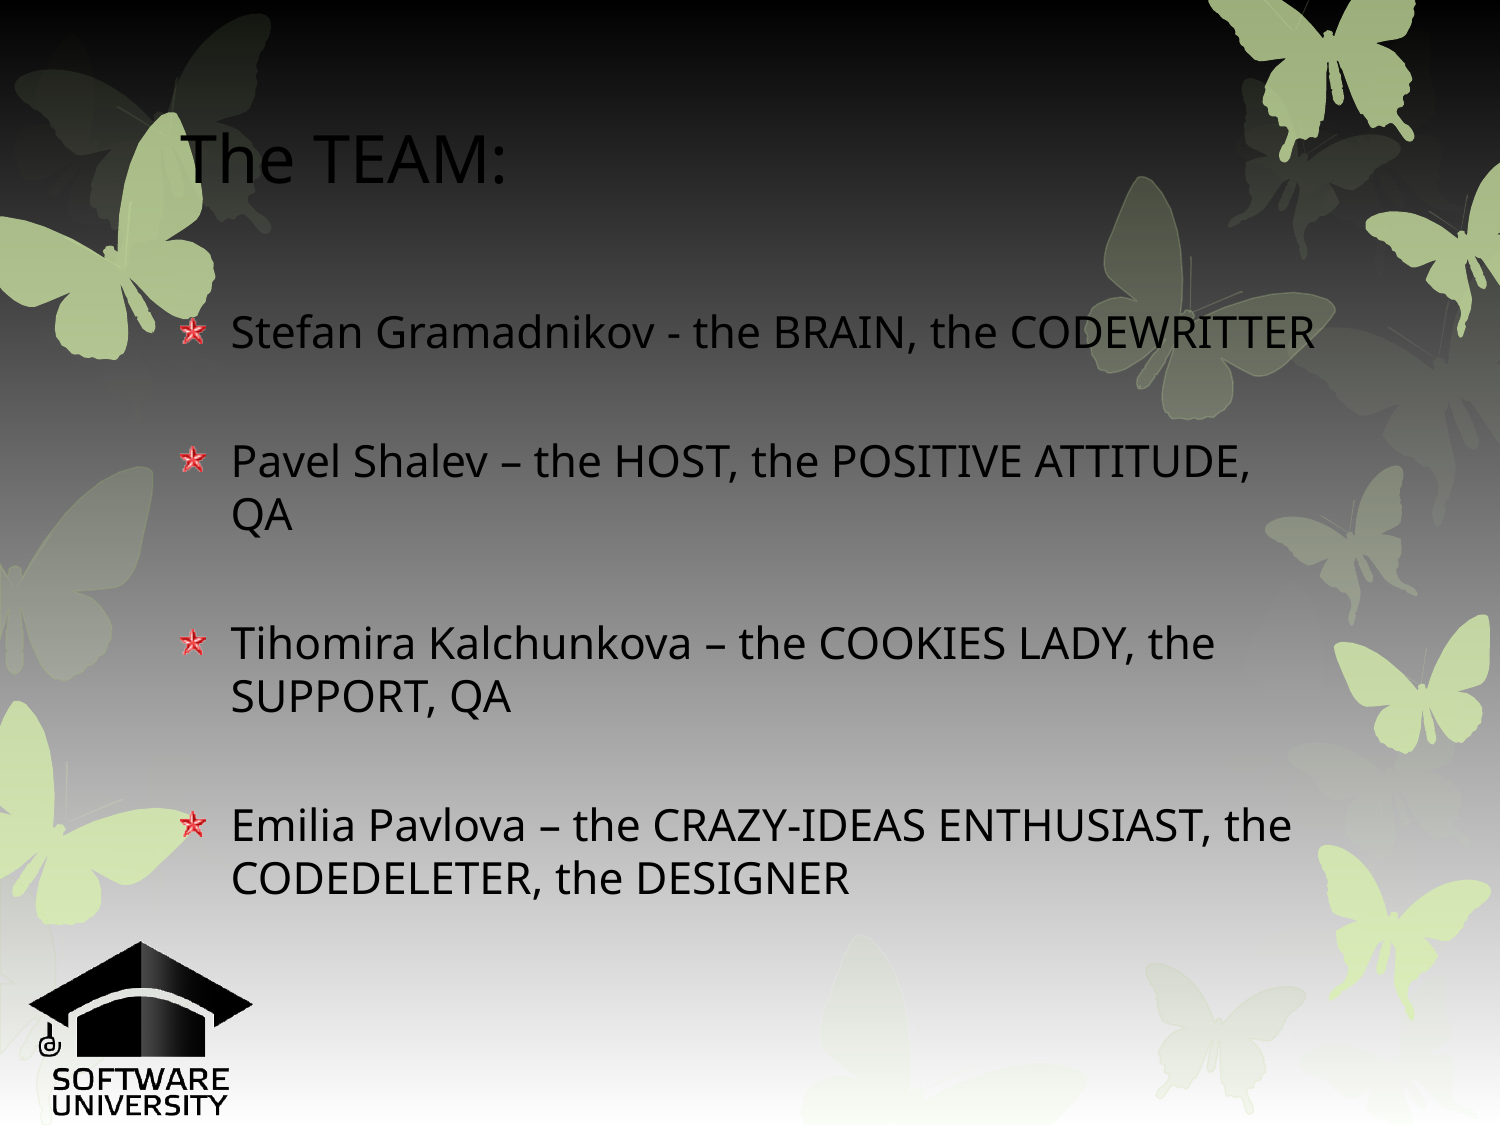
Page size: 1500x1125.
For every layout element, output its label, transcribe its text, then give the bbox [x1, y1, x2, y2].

title The TEAM: [165, 81, 1335, 233]
picture [28, 940, 253, 1116]
list Stefan Gramadnikov - the BRAIN, the CODEWRITTER Pavel Shalev – the HOST, the POSITIVE ATTITUDE, QA Tihomira Kalchunkova – the COOKIES LADY, the SUPPORT, QA Emilia Pavlova – the CRAZY-IDEAS ENTHUSIAST, the CODEDELETER, the DESIGNER [165, 296, 1335, 962]
